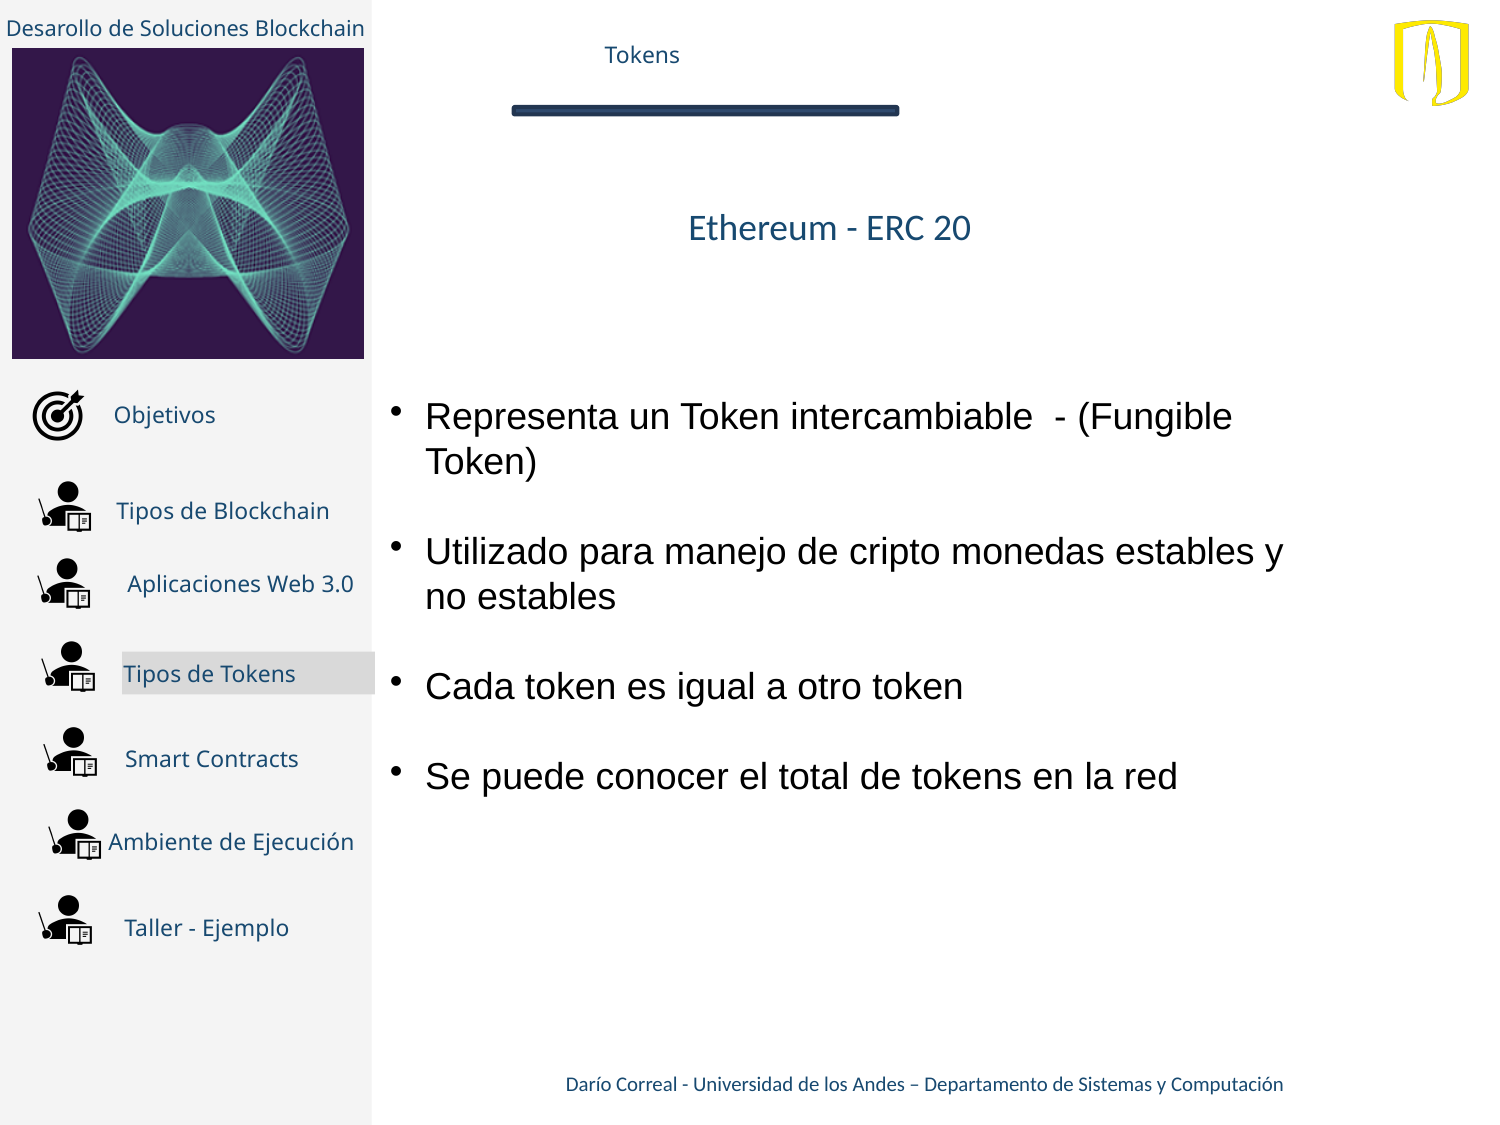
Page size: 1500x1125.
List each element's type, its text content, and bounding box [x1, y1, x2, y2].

text_box Taller - Ejemplo [109, 905, 305, 949]
picture [1387, 19, 1476, 107]
text_box Ethereum - ERC 20 [412, 195, 1248, 301]
text_box [122, 651, 375, 695]
text_box Smart Contracts [110, 737, 314, 781]
picture [27, 384, 90, 446]
picture [36, 549, 98, 612]
picture [40, 632, 103, 695]
text_box [513, 107, 898, 115]
text_box Ambiente de Ejecución [63, 820, 370, 863]
picture [47, 800, 109, 863]
picture [37, 472, 99, 535]
text_box Aplicaciones Web 3.0 [112, 562, 370, 605]
text_box Tipos de Tokens [108, 652, 312, 695]
text_box Tipos de Blockchain [101, 489, 346, 532]
text_box Darío Correal - Universidad de los Andes – Departamento de Sistemas y Computación [551, 1062, 1300, 1103]
picture [37, 886, 100, 948]
text_box Tokens [589, 32, 696, 76]
picture [42, 718, 105, 780]
picture [12, 48, 364, 359]
text_box Objetivos [98, 393, 231, 437]
text_box Representa un Token intercambiable - (Fungible Token) Utilizado para manejo de cripto monedas estables y no estables Cada token es igual a otro token Se puede conocer el total de tokens en la red [374, 384, 1350, 819]
